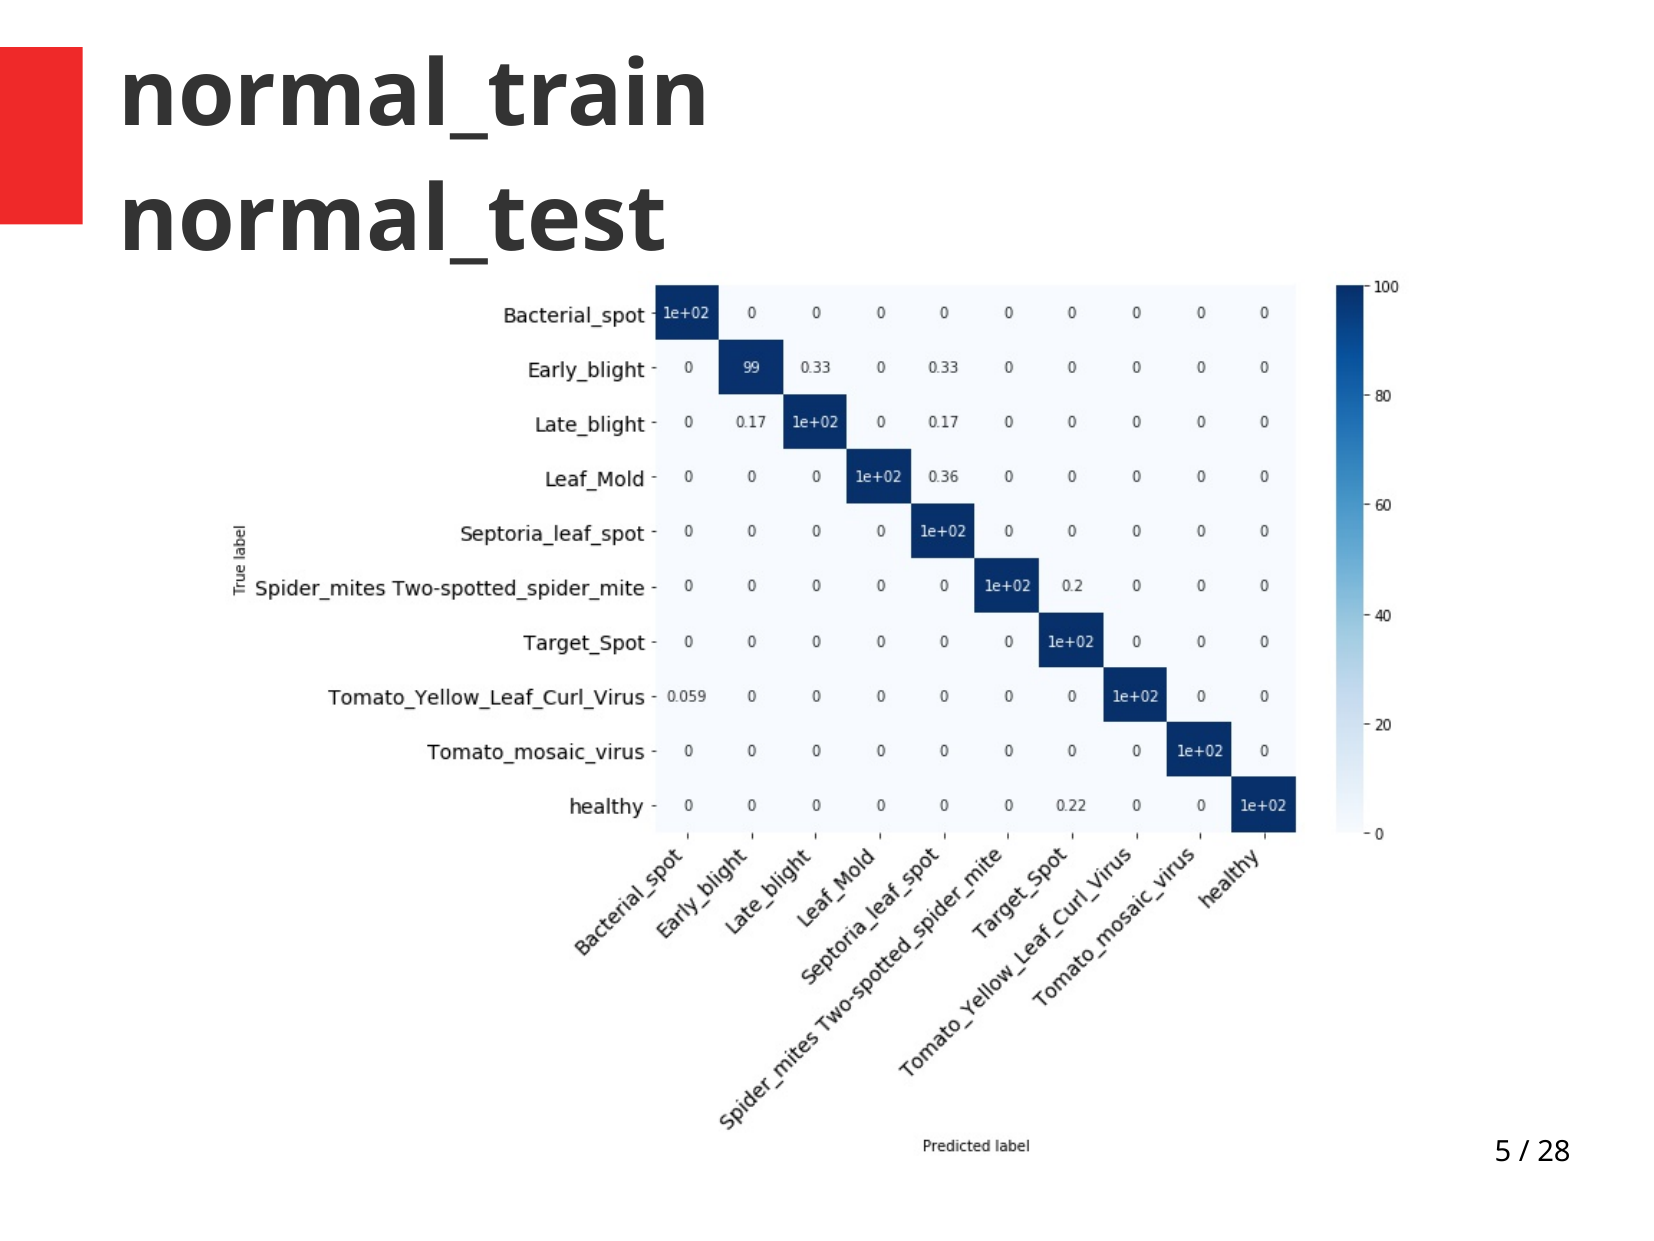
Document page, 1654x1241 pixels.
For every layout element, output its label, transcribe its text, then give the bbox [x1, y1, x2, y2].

picture [225, 271, 1411, 1163]
title normal_train normal_test [118, 45, 1571, 260]
